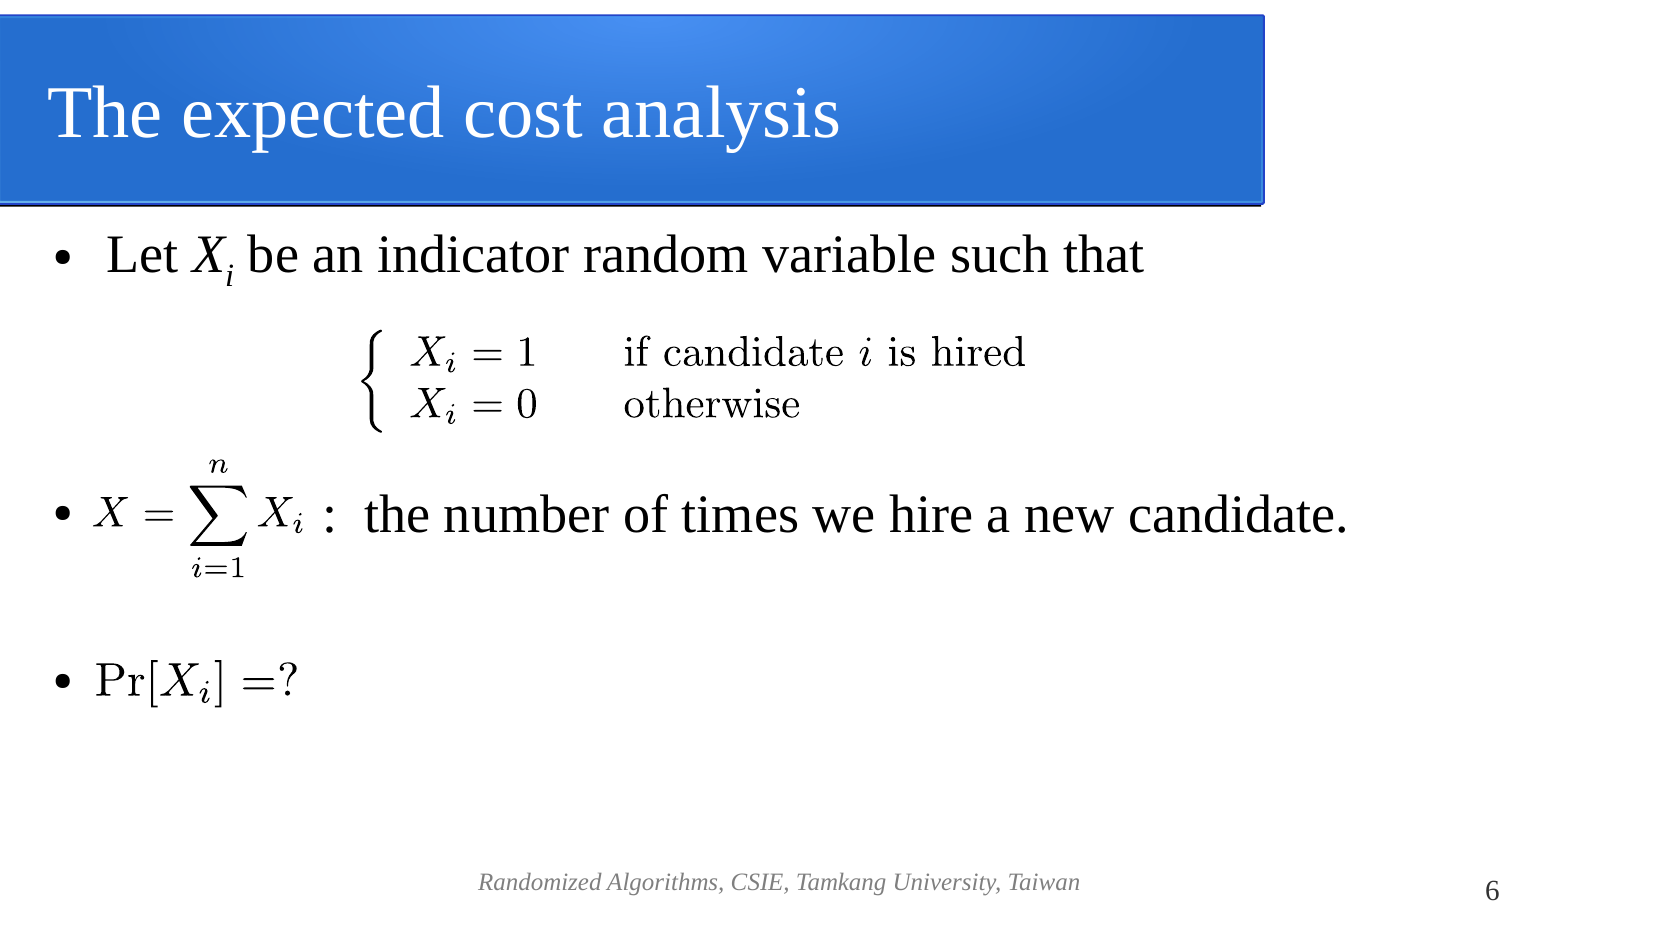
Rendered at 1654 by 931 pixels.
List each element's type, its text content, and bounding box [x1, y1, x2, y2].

title The expected cost analysis [47, 35, 1199, 189]
picture [353, 328, 1027, 435]
picture [91, 459, 303, 578]
list Let Xi be an indicator random variable such that : the number of times we hire a new candidate. [35, 224, 1524, 764]
picture [94, 660, 297, 708]
